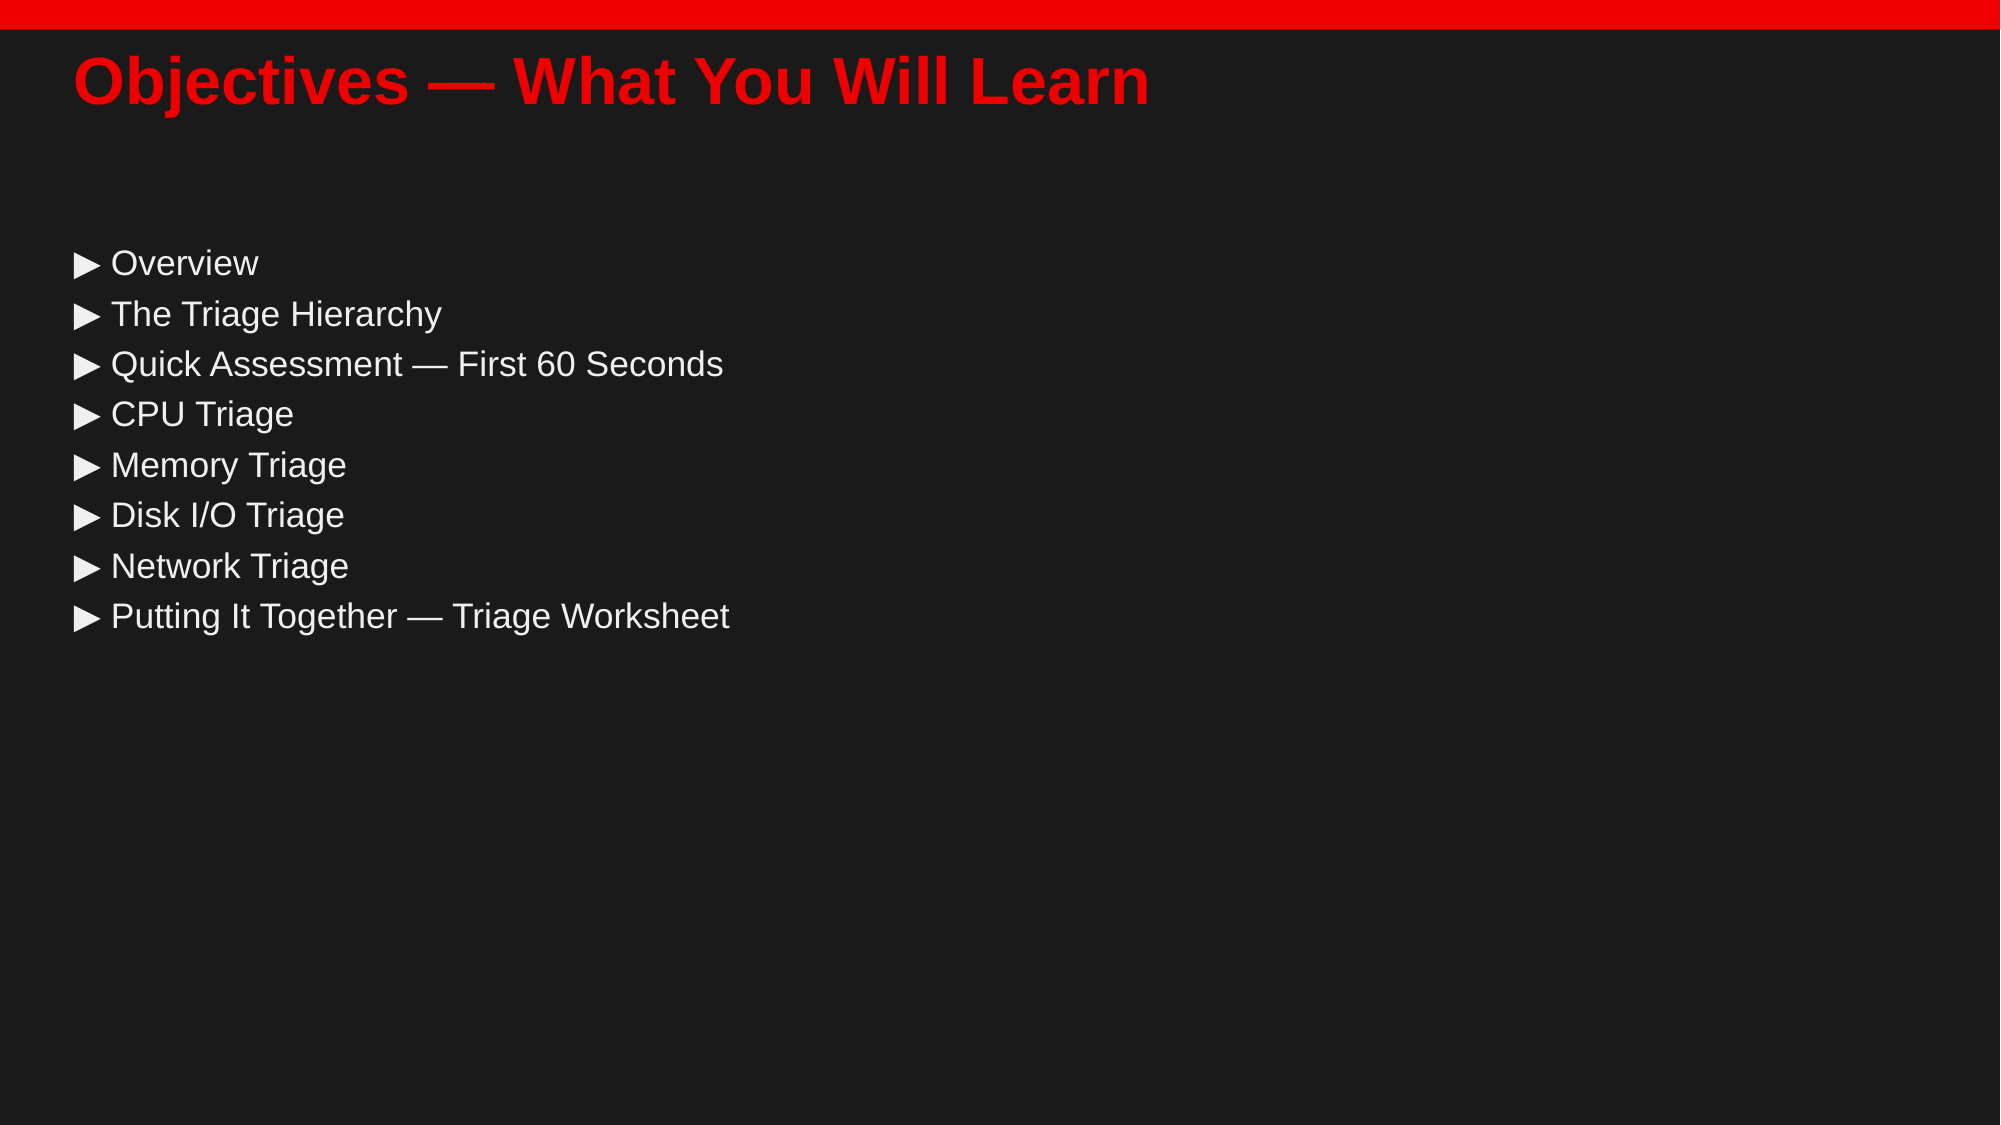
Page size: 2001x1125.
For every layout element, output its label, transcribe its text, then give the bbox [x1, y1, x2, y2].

text_box ▶ Overview ▶ The Triage Hierarchy ▶ Quick Assessment — First 60 Seconds ▶ CPU Triage ▶ Memory Triage ▶ Disk I/O Triage ▶ Network Triage ▶ Putting It Together — Triage Worksheet [59, 236, 1942, 1037]
text_box [0, 0, 2001, 30]
text_box Objectives — What You Will Learn [59, 36, 1942, 208]
